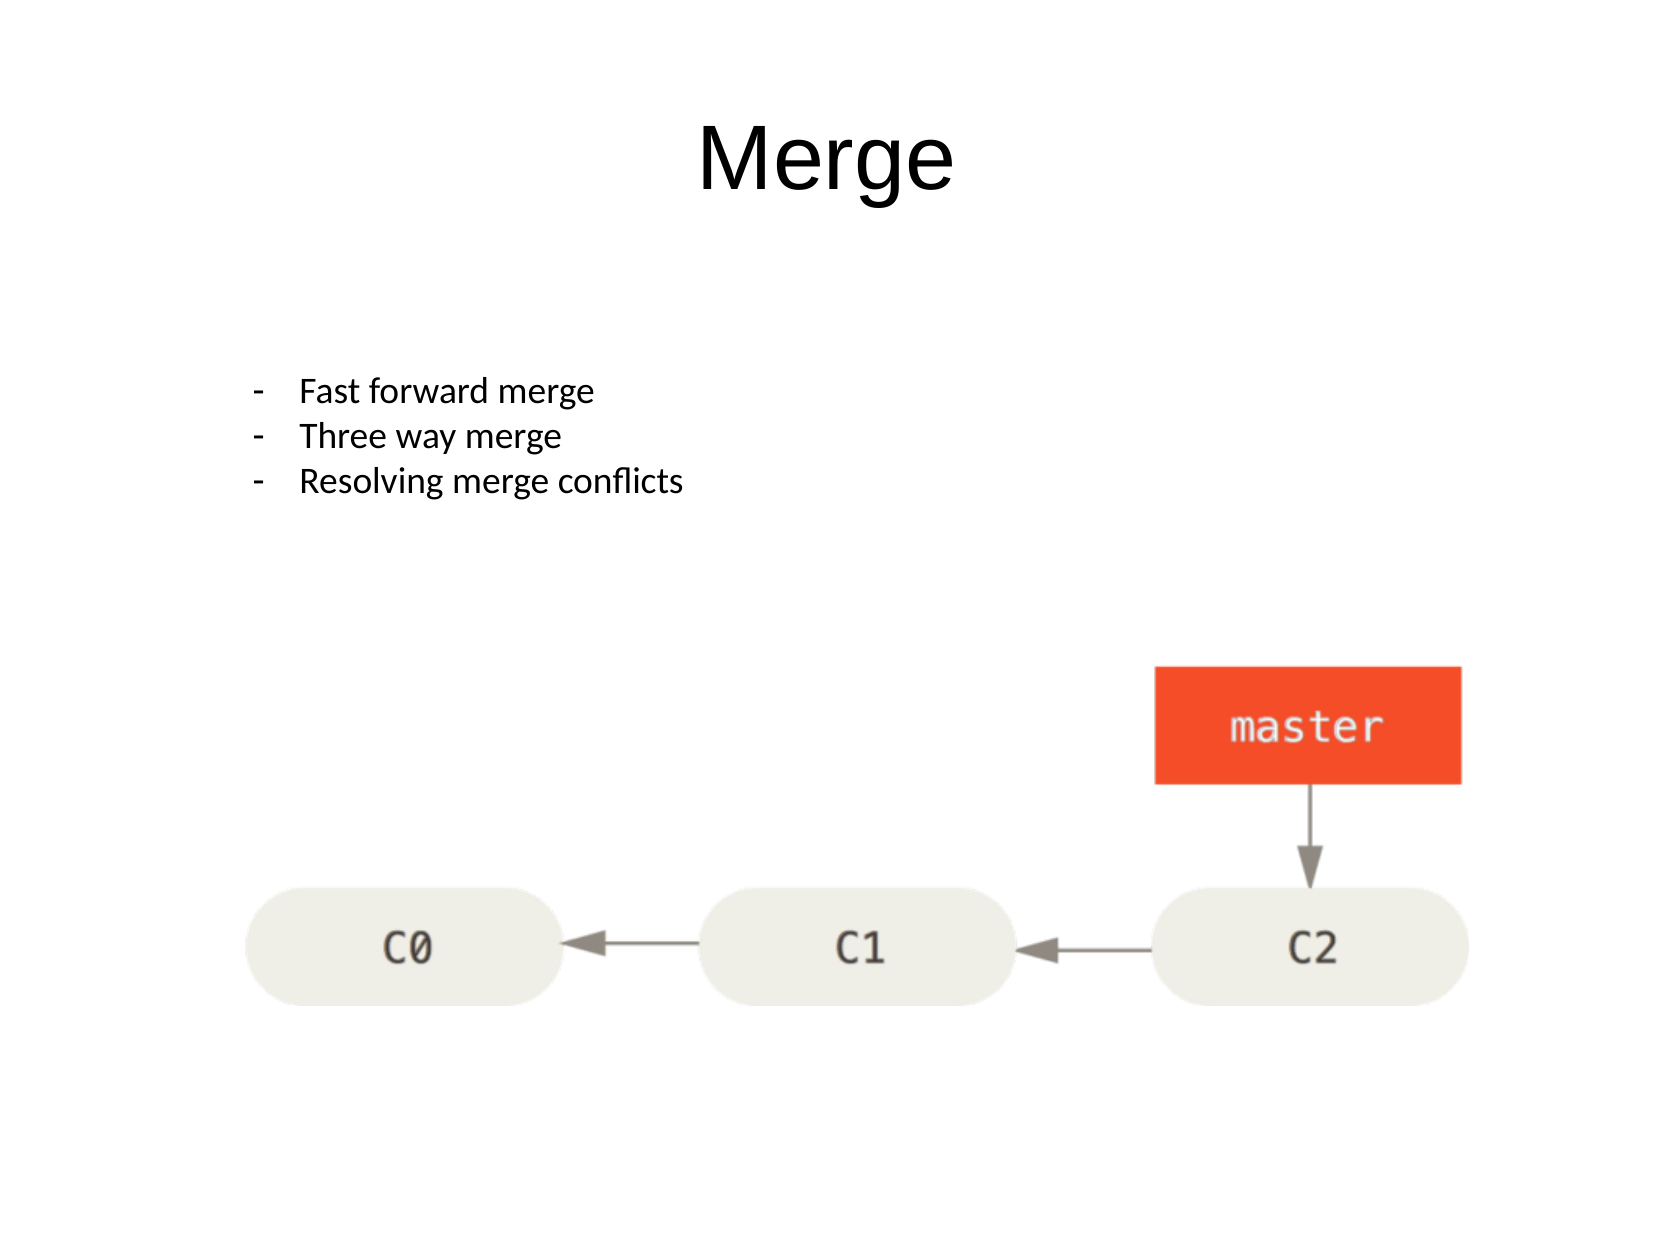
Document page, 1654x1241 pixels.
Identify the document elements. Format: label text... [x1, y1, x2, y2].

title Merge [82, 49, 1571, 257]
text_box Fast forward merge Three way merge Resolving merge conflicts [237, 358, 1286, 510]
picture [218, 642, 1469, 1006]
